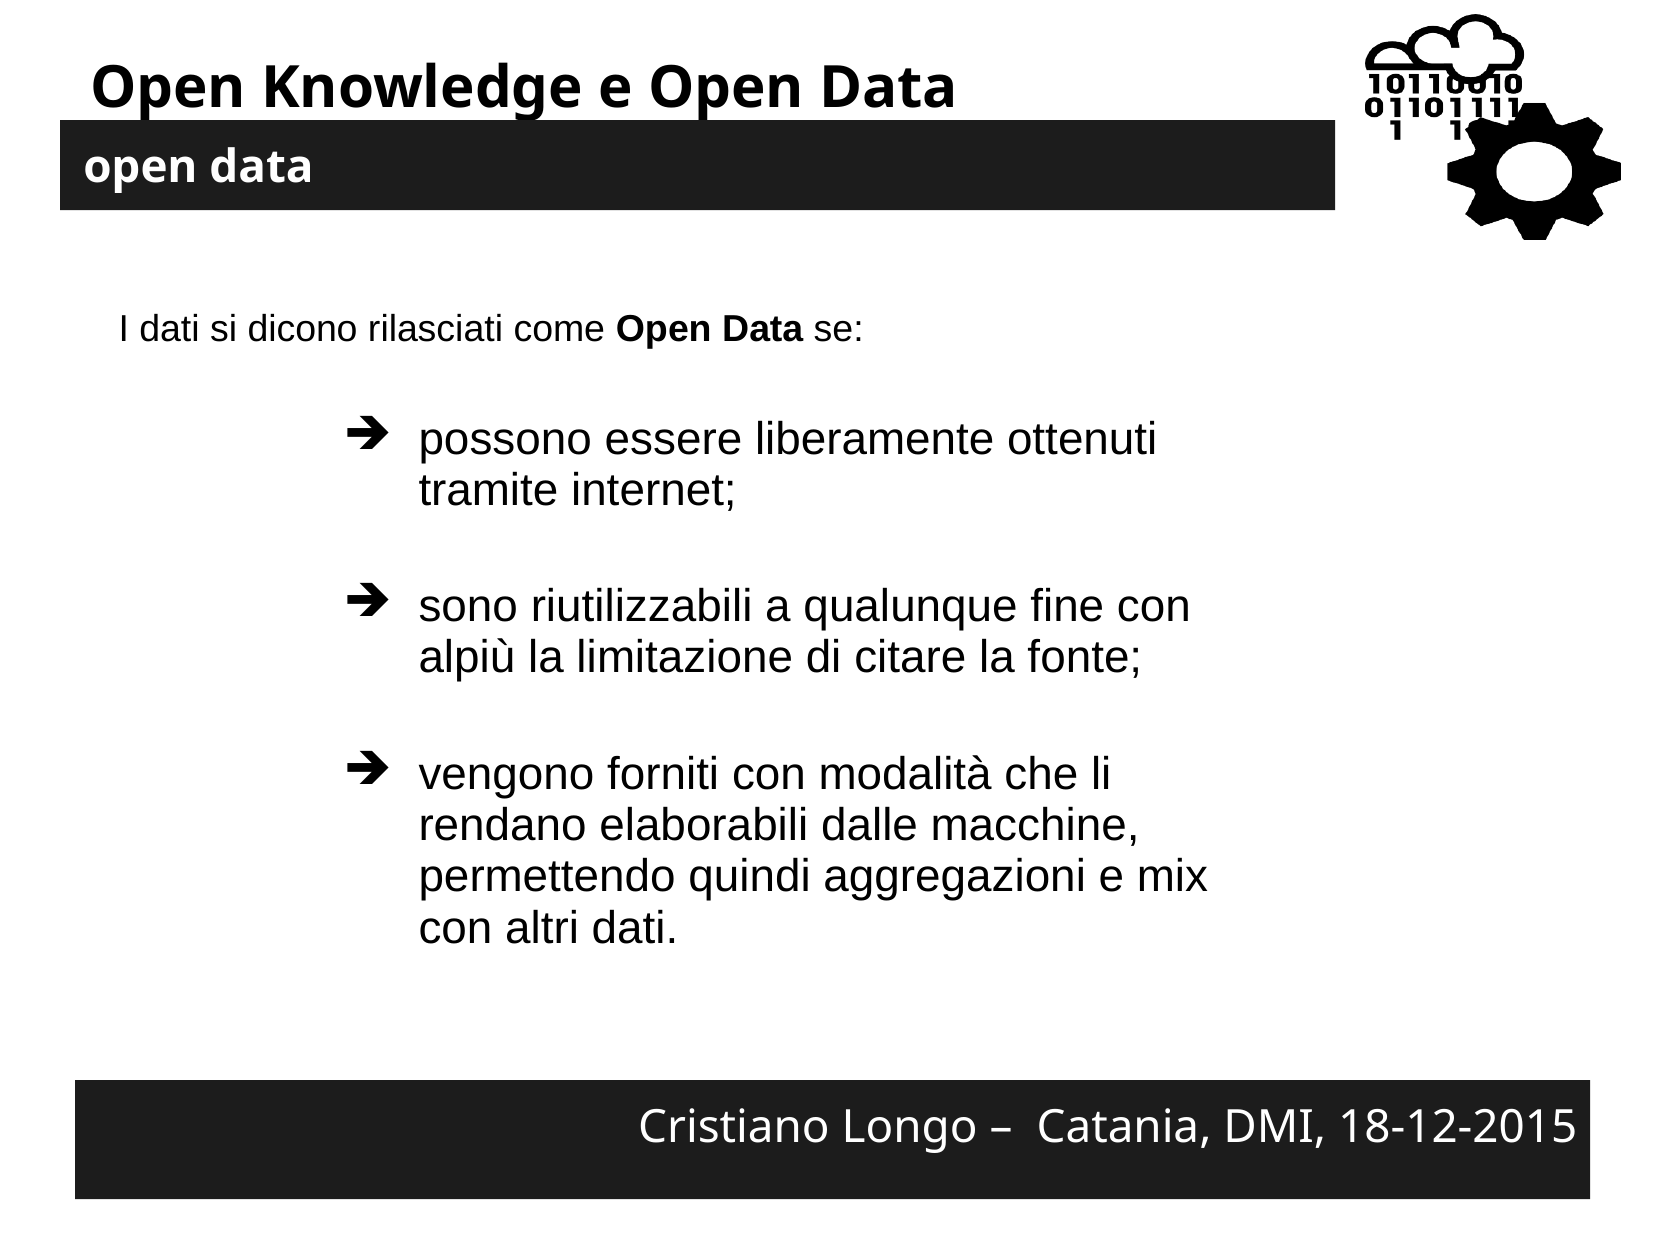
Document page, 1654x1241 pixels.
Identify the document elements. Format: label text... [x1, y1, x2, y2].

text_box possono essere liberamente ottenuti tramite internet; sono riutilizzabili a qualunque fine con alpiù la limitazione di citare la fonte; vengono forniti con modalità che li rendano elaborabili dalle macchine, permettendo quindi aggregazioni e mix con altri dati. [328, 405, 1259, 974]
list open data [60, 120, 1336, 211]
text_box I dati si dicono rilasciati come Open Data se: [103, 300, 1559, 358]
list Cristiano Longo – Catania, DMI, 18-12-2015 [75, 1080, 1591, 1200]
picture [1365, 14, 1621, 241]
list Open Knowledge e Open Data [75, 45, 1325, 120]
